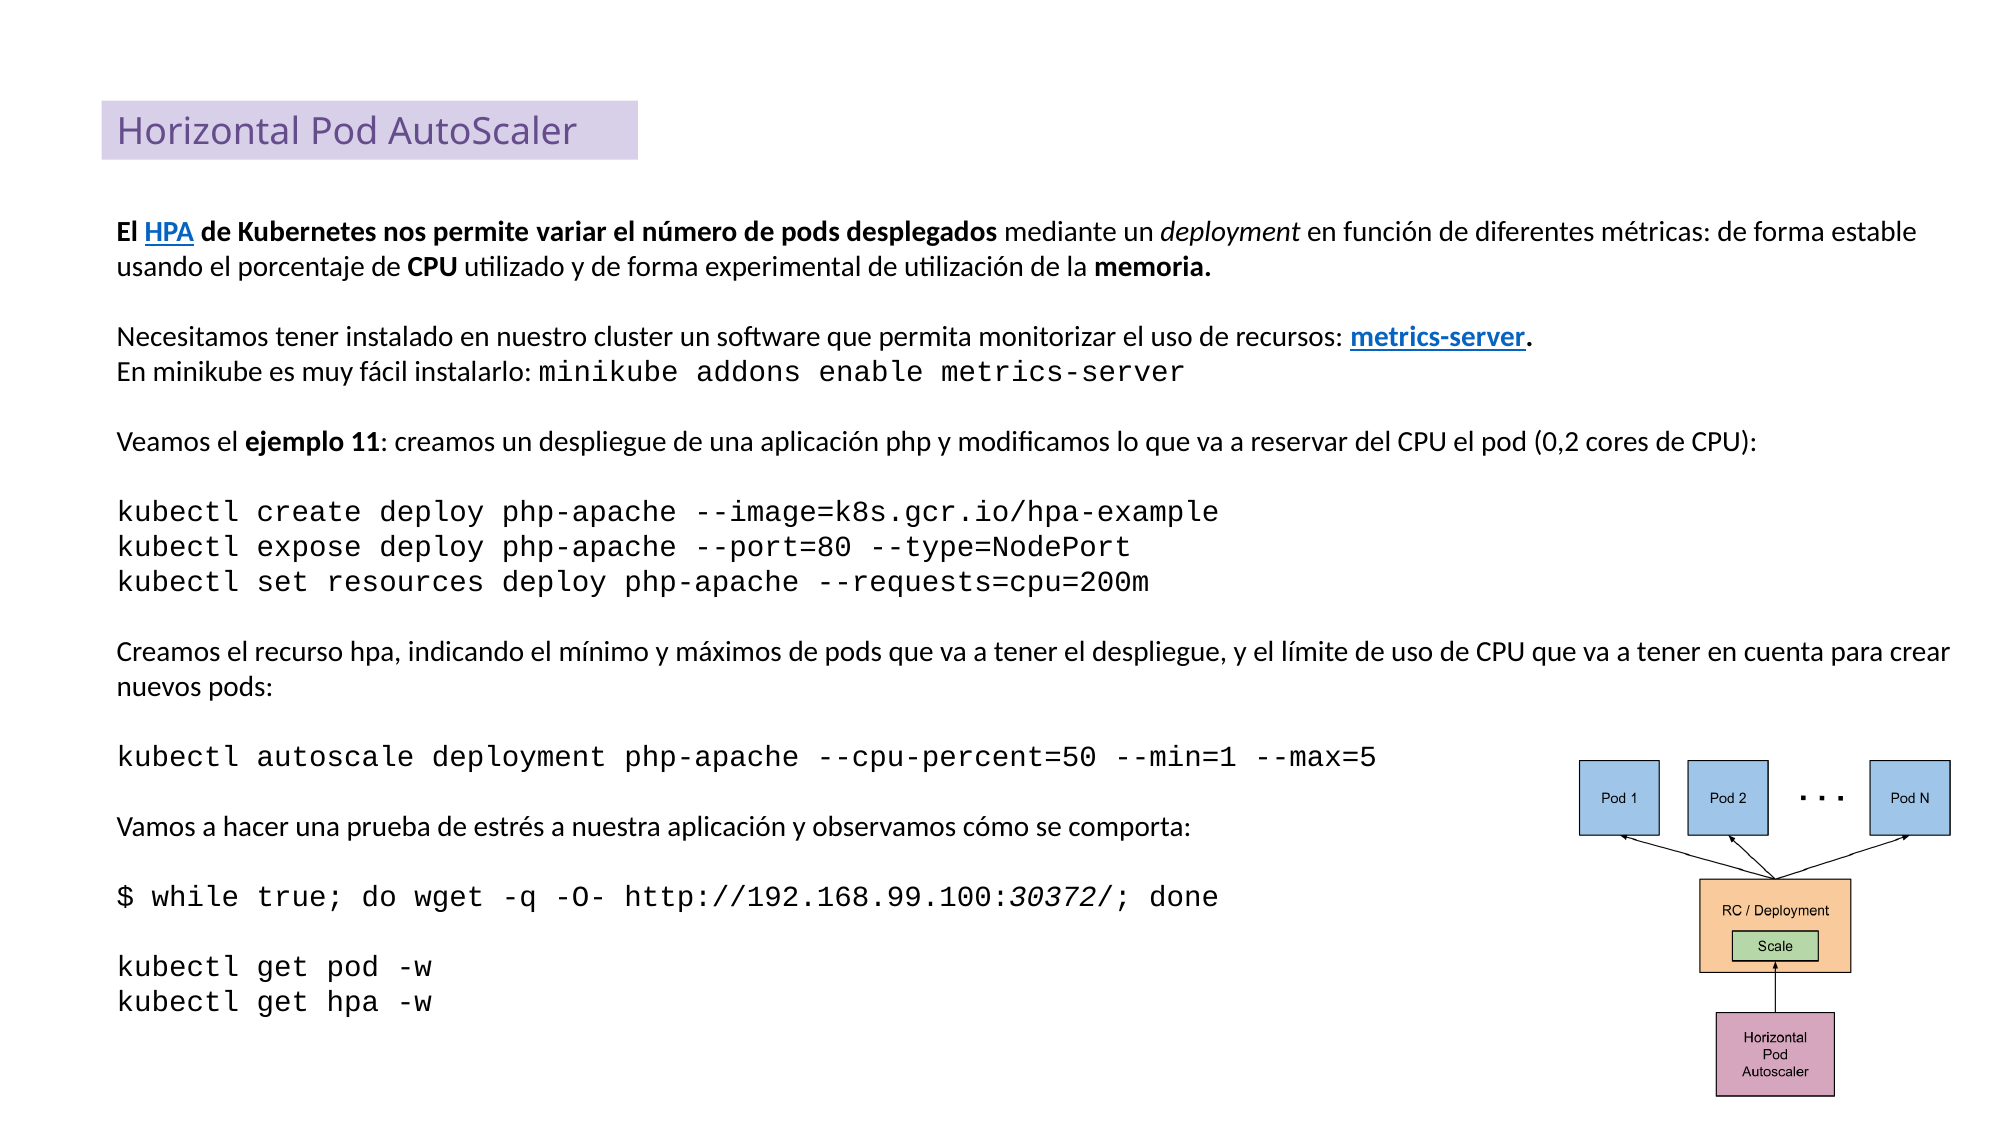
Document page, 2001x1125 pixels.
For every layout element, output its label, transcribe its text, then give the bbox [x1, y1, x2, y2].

picture [1570, 749, 1965, 1111]
text_box El HPA de Kubernetes nos permite variar el número de pods desplegados mediante un deployment en función de diferentes métricas: de forma estable usando el porcentaje de CPU utilizado y de forma experimental de utilización de la memoria. Necesitamos tener instalado en nuestro cluster un software que permita monitorizar el uso de recursos: metrics-server. En minikube es muy fácil instalarlo: minikube addons enable metrics-server Veamos el ejemplo 11: creamos un despliegue de una aplicación php y modificamos lo que va a reservar del CPU el pod (0,2 cores de CPU): kubectl create deploy php-apache --image=k8s.gcr.io/hpa-example kubectl expose deploy php-apache --port=80 --type=NodePort kubectl set resources deploy php-apache --requests=cpu=200m Creamos el recurso hpa, indicando el mínimo y máximos de pods que va a tener el despliegue, y el límite de uso de CPU que va a tener en cuenta para crear nuevos pods: kubectl autoscale deployment php-apache --cpu-percent=50 --min=1 --max=5 Vamos a hacer una prueba de estrés a nuestra aplicación y observamos cómo se comporta: $ while true; do wget -q -O- http://192.168.99.100:30372/; done kubectl get pod -w kubectl get hpa -w [101, 205, 1977, 418]
text_box Horizontal Pod AutoScaler [101, 100, 638, 160]
